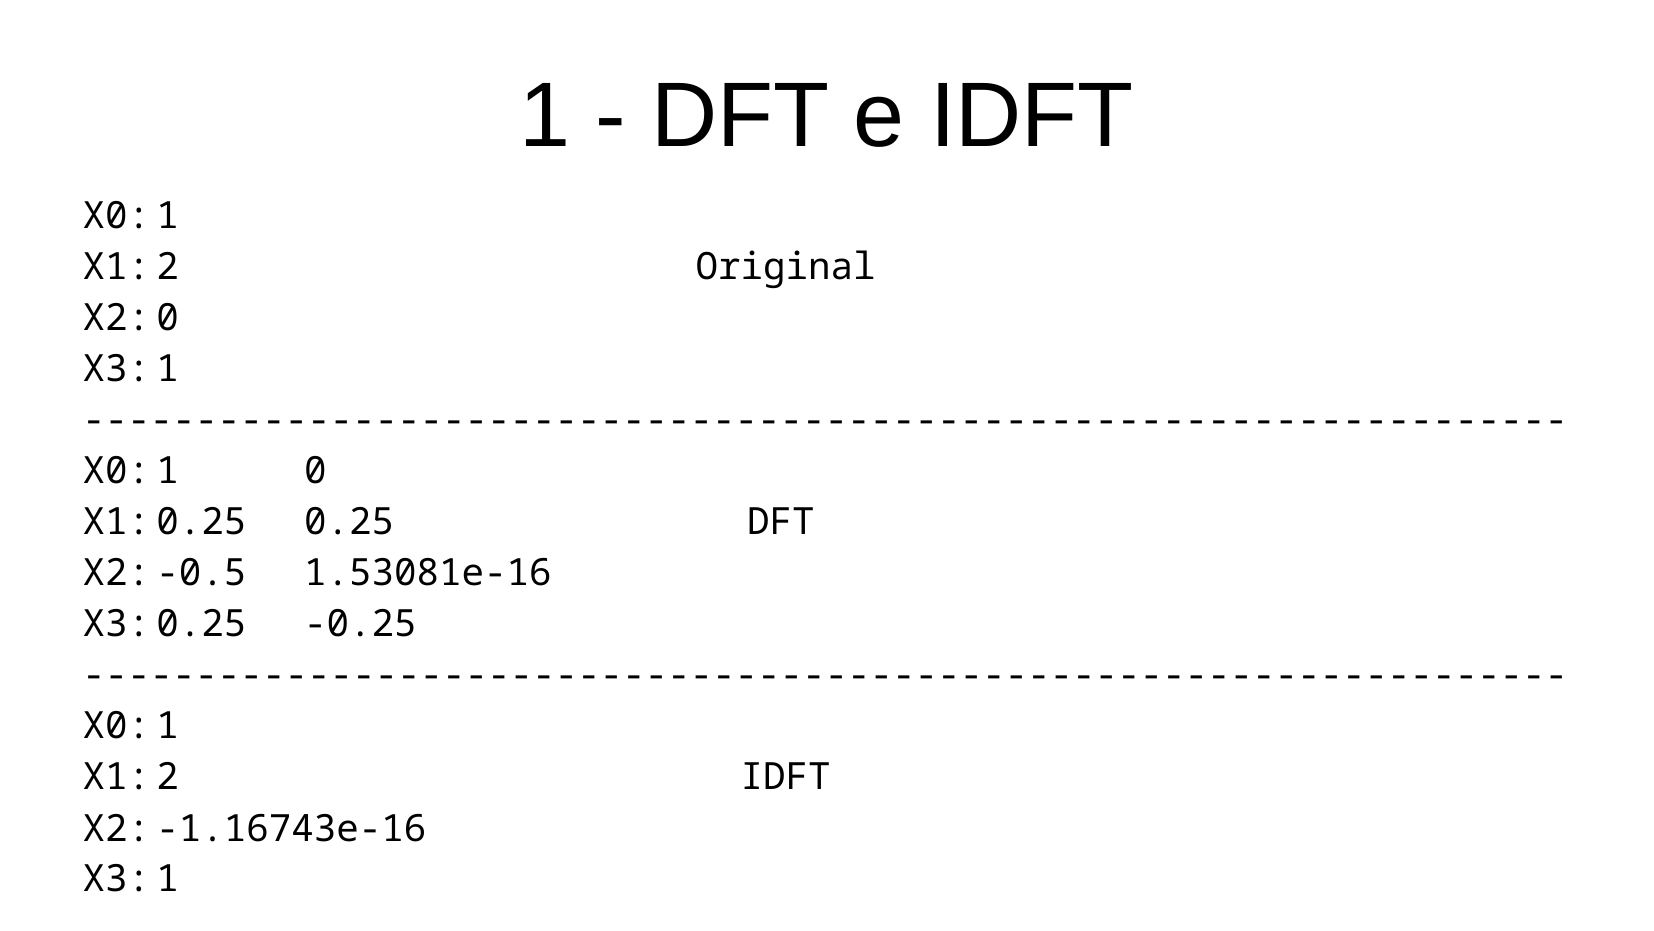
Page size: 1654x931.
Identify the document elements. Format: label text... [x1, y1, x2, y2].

title 1 - DFT e IDFT [82, 37, 1571, 193]
subtitle X0: 1 X1: 2 Original X2: 0 X3: 1 ------------------------------------------------------------------ X0: 1 0 X1: 0.25 0.25 DFT X2: -0.5 1.53081e-16 X3: 0.25 -0.25 ------------------------------------------------------------------ X0: 1 X1: 2 IDFT X2: -1.16743e-16 X3: 1 [82, 217, 1571, 875]
